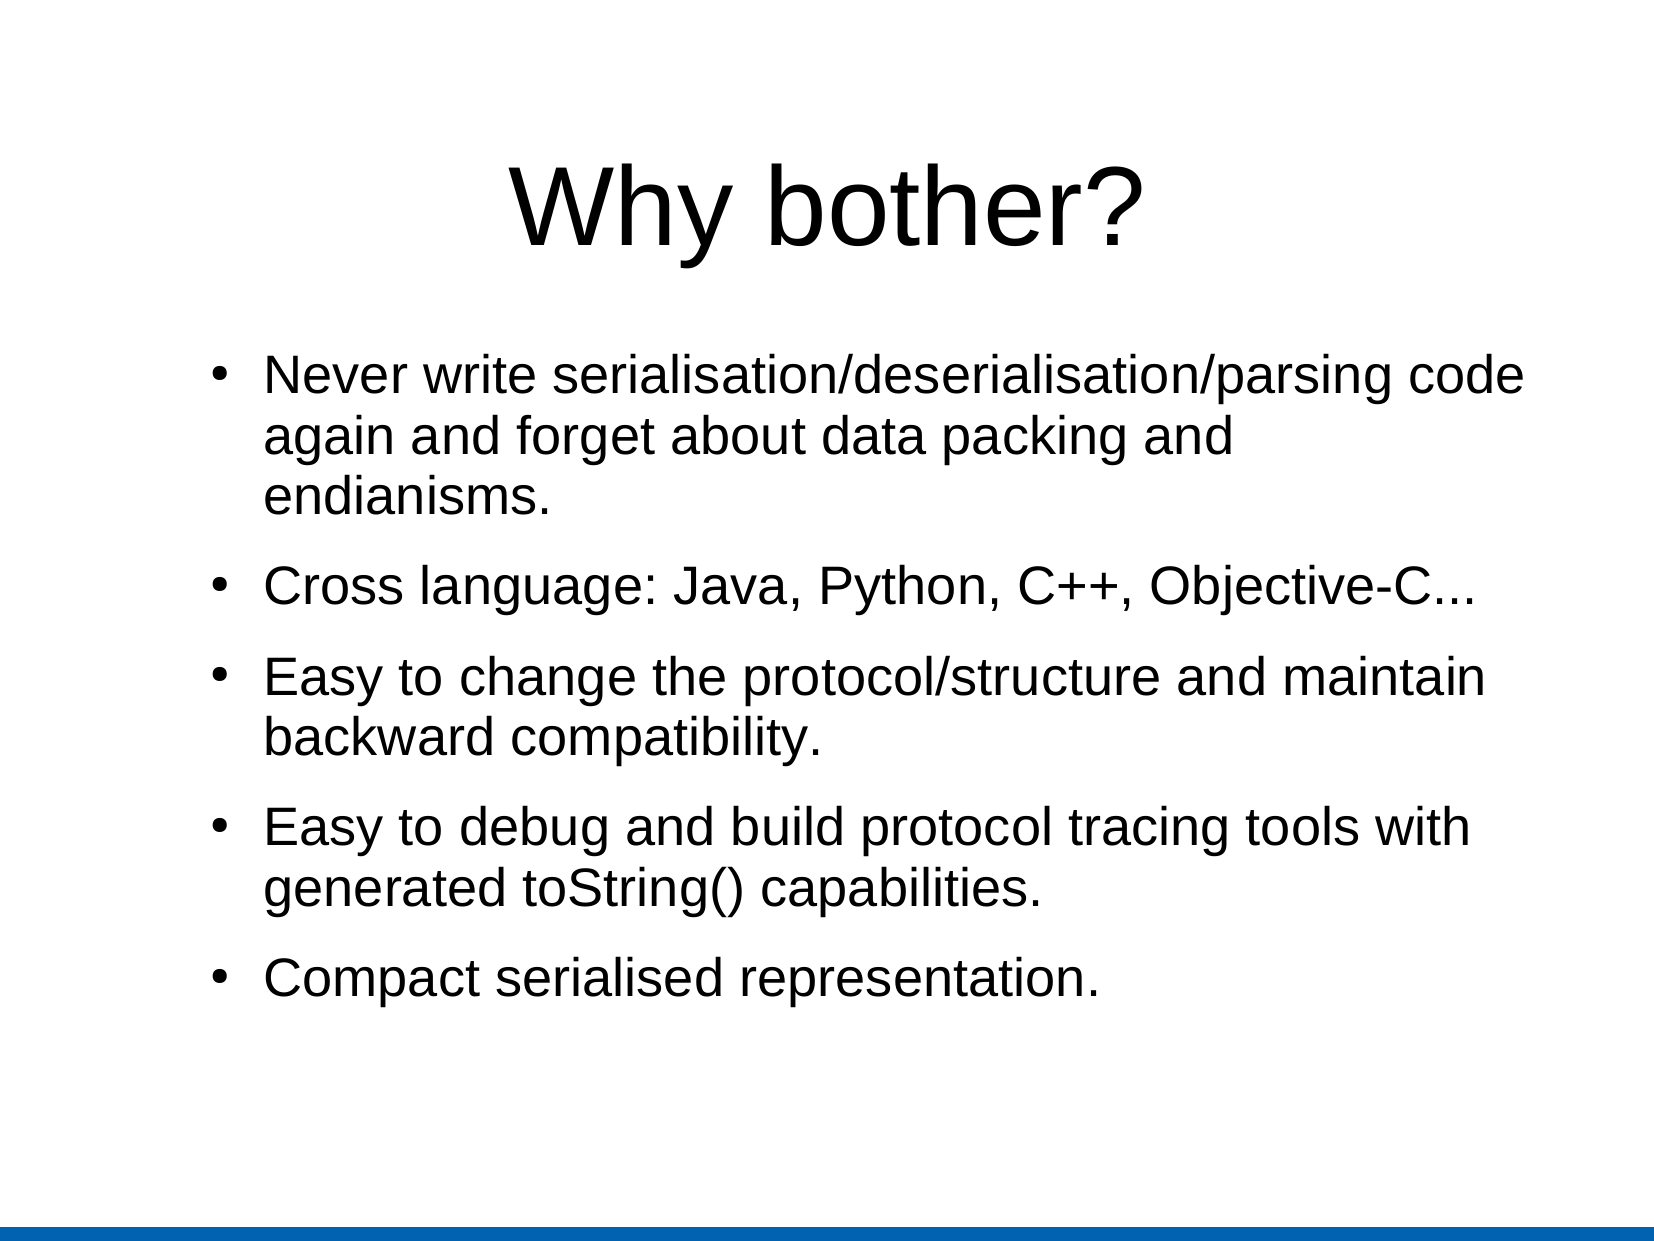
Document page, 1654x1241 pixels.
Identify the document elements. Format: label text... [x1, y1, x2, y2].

list Never write serialisation/deserialisation/parsing code again and forget about data packing and endianisms. Cross language: Java, Python, C++, Objective-C... Easy to change the protocol/structure and maintain backward compatibility. Easy to debug and build protocol tracing tools with generated toString() capabilities. Compact serialised representation. [121, 344, 1534, 1126]
title Why bother? [121, 102, 1534, 310]
